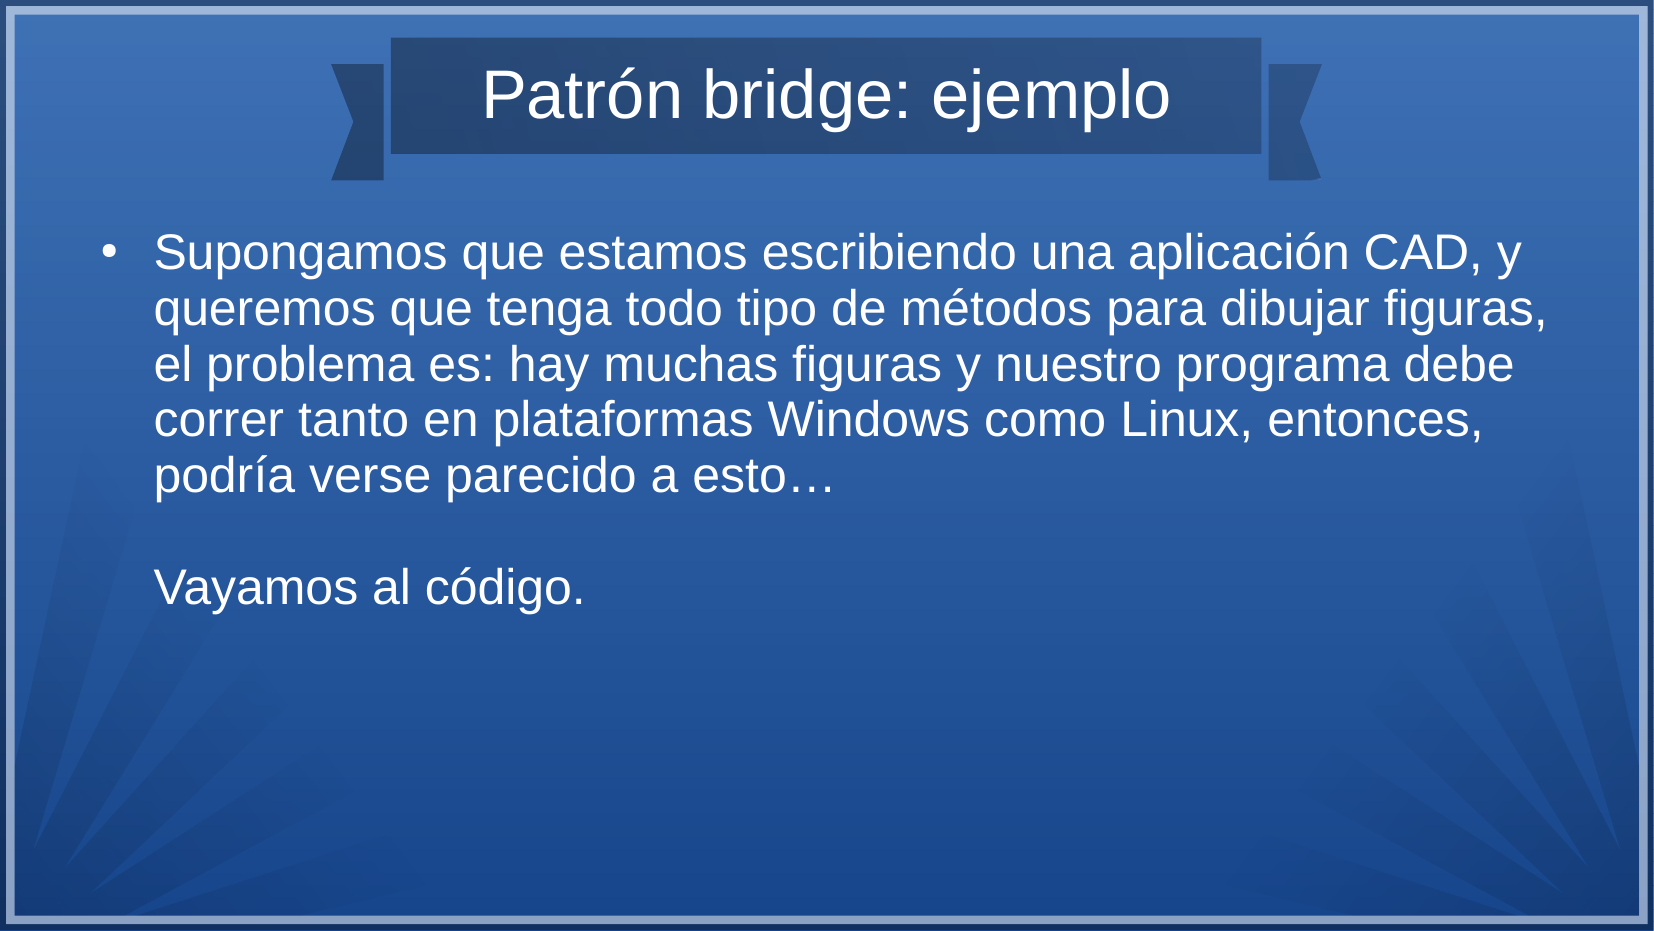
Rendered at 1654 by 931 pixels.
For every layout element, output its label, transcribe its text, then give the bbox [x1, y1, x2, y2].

list Supongamos que estamos escribiendo una aplicación CAD, y queremos que tenga todo tipo de métodos para dibujar figuras, el problema es: hay muchas figuras y nuestro programa debe correr tanto en plataformas Windows como Linux, entonces, podría verse parecido a esto… Vayamos al código. [82, 224, 1571, 848]
title Patrón bridge: ejemplo [389, 35, 1264, 154]
